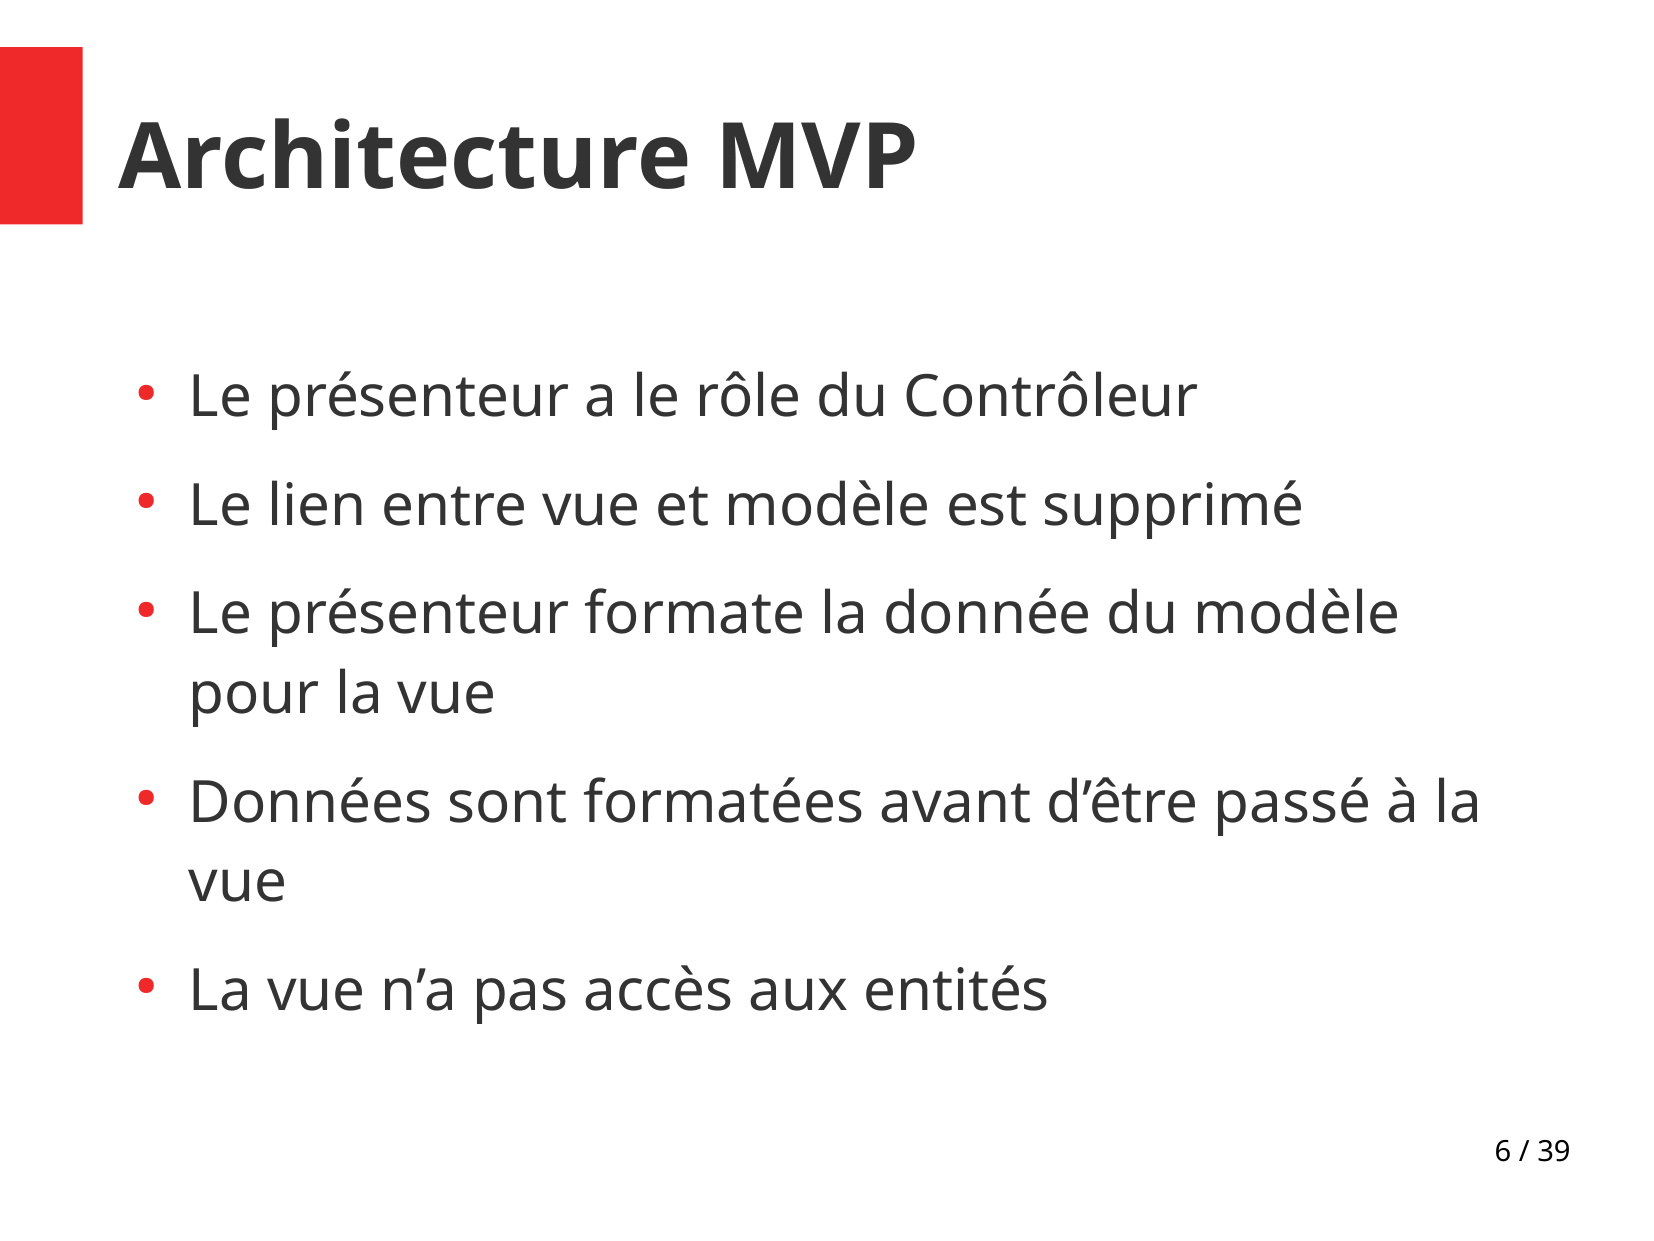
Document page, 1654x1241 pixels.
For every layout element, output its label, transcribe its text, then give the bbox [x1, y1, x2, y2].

list Le présenteur a le rôle du Contrôleur Le lien entre vue et modèle est supprimé Le présenteur formate la donnée du modèle pour la vue Données sont formatées avant d’être passé à la vue La vue n’a pas accès aux entités [118, 354, 1536, 1074]
title Architecture MVP [118, 49, 1571, 257]
